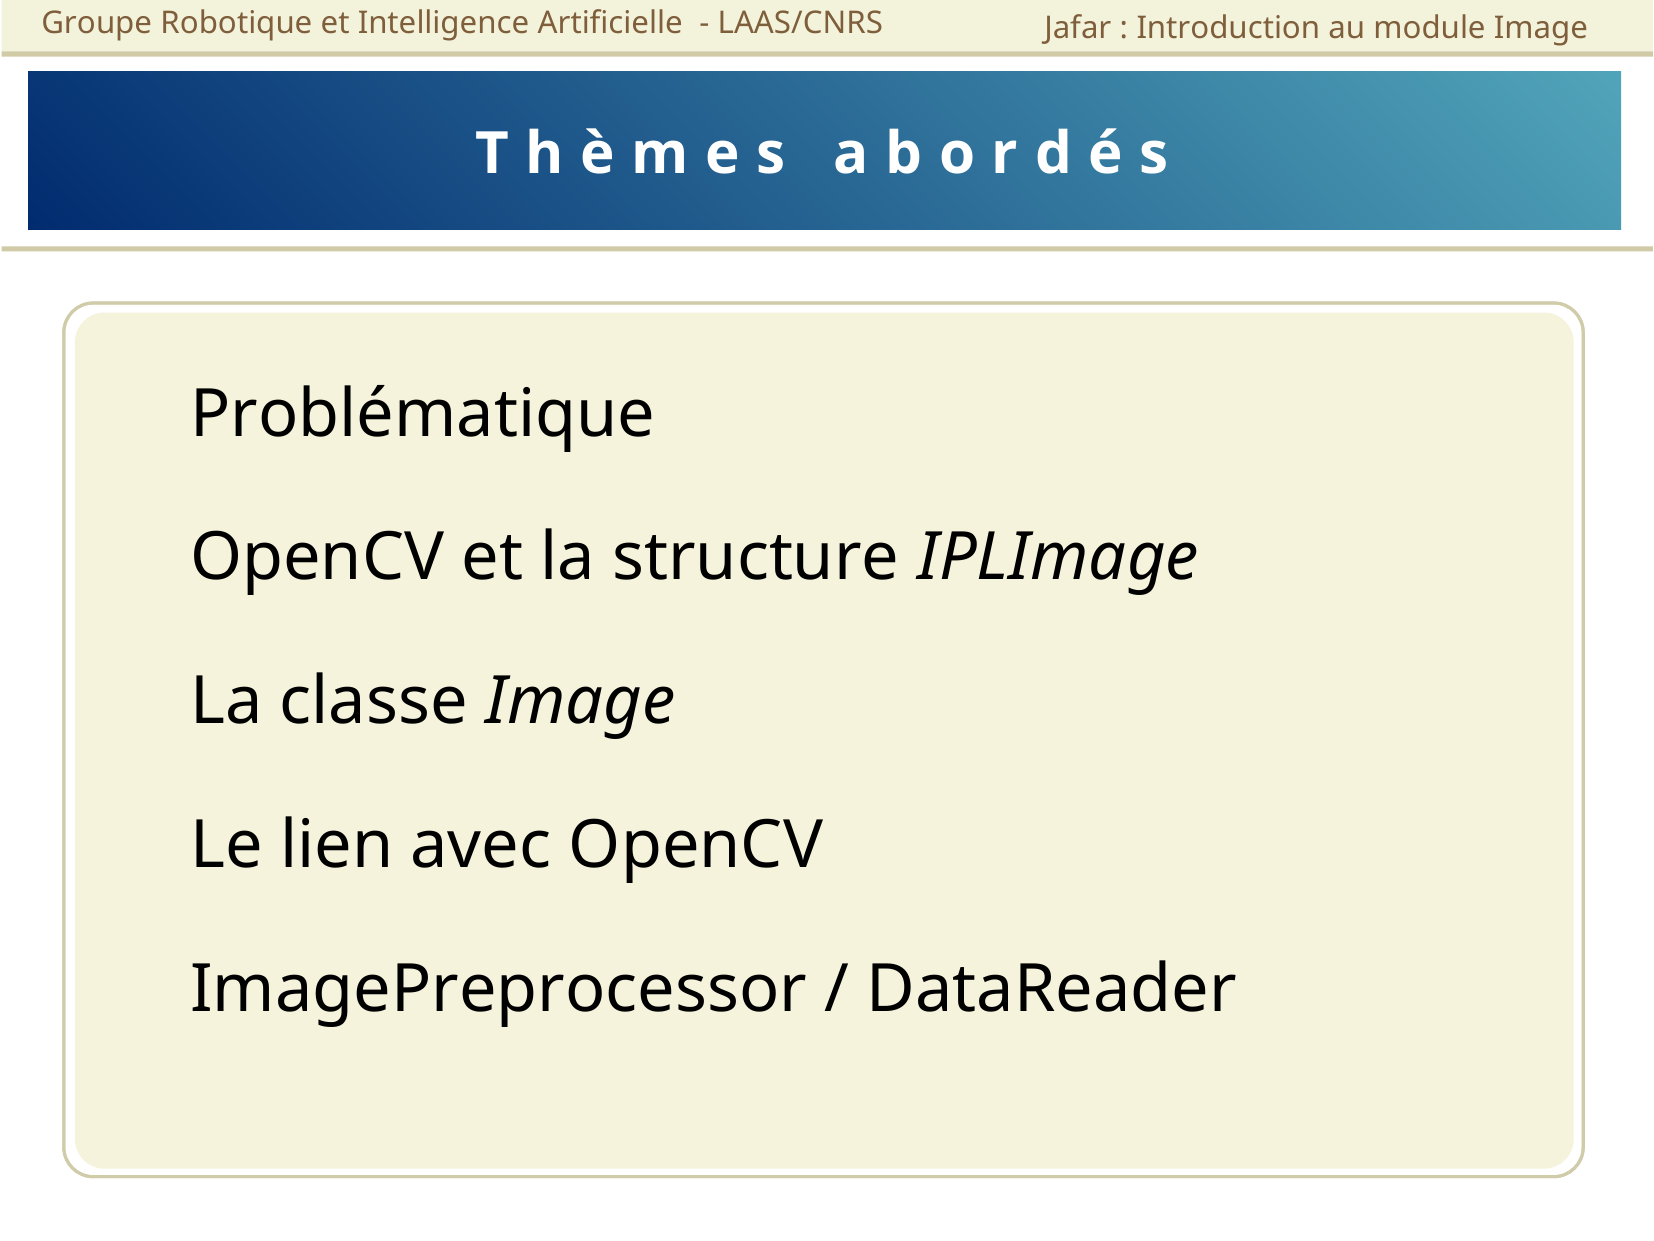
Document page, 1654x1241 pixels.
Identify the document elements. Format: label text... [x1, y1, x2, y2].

list Problématique OpenCV et la structure IPLImage La classe Image Le lien avec OpenCV ImagePreprocessor / DataReader [178, 364, 1569, 982]
title Thèmes abordés [57, 81, 1587, 221]
